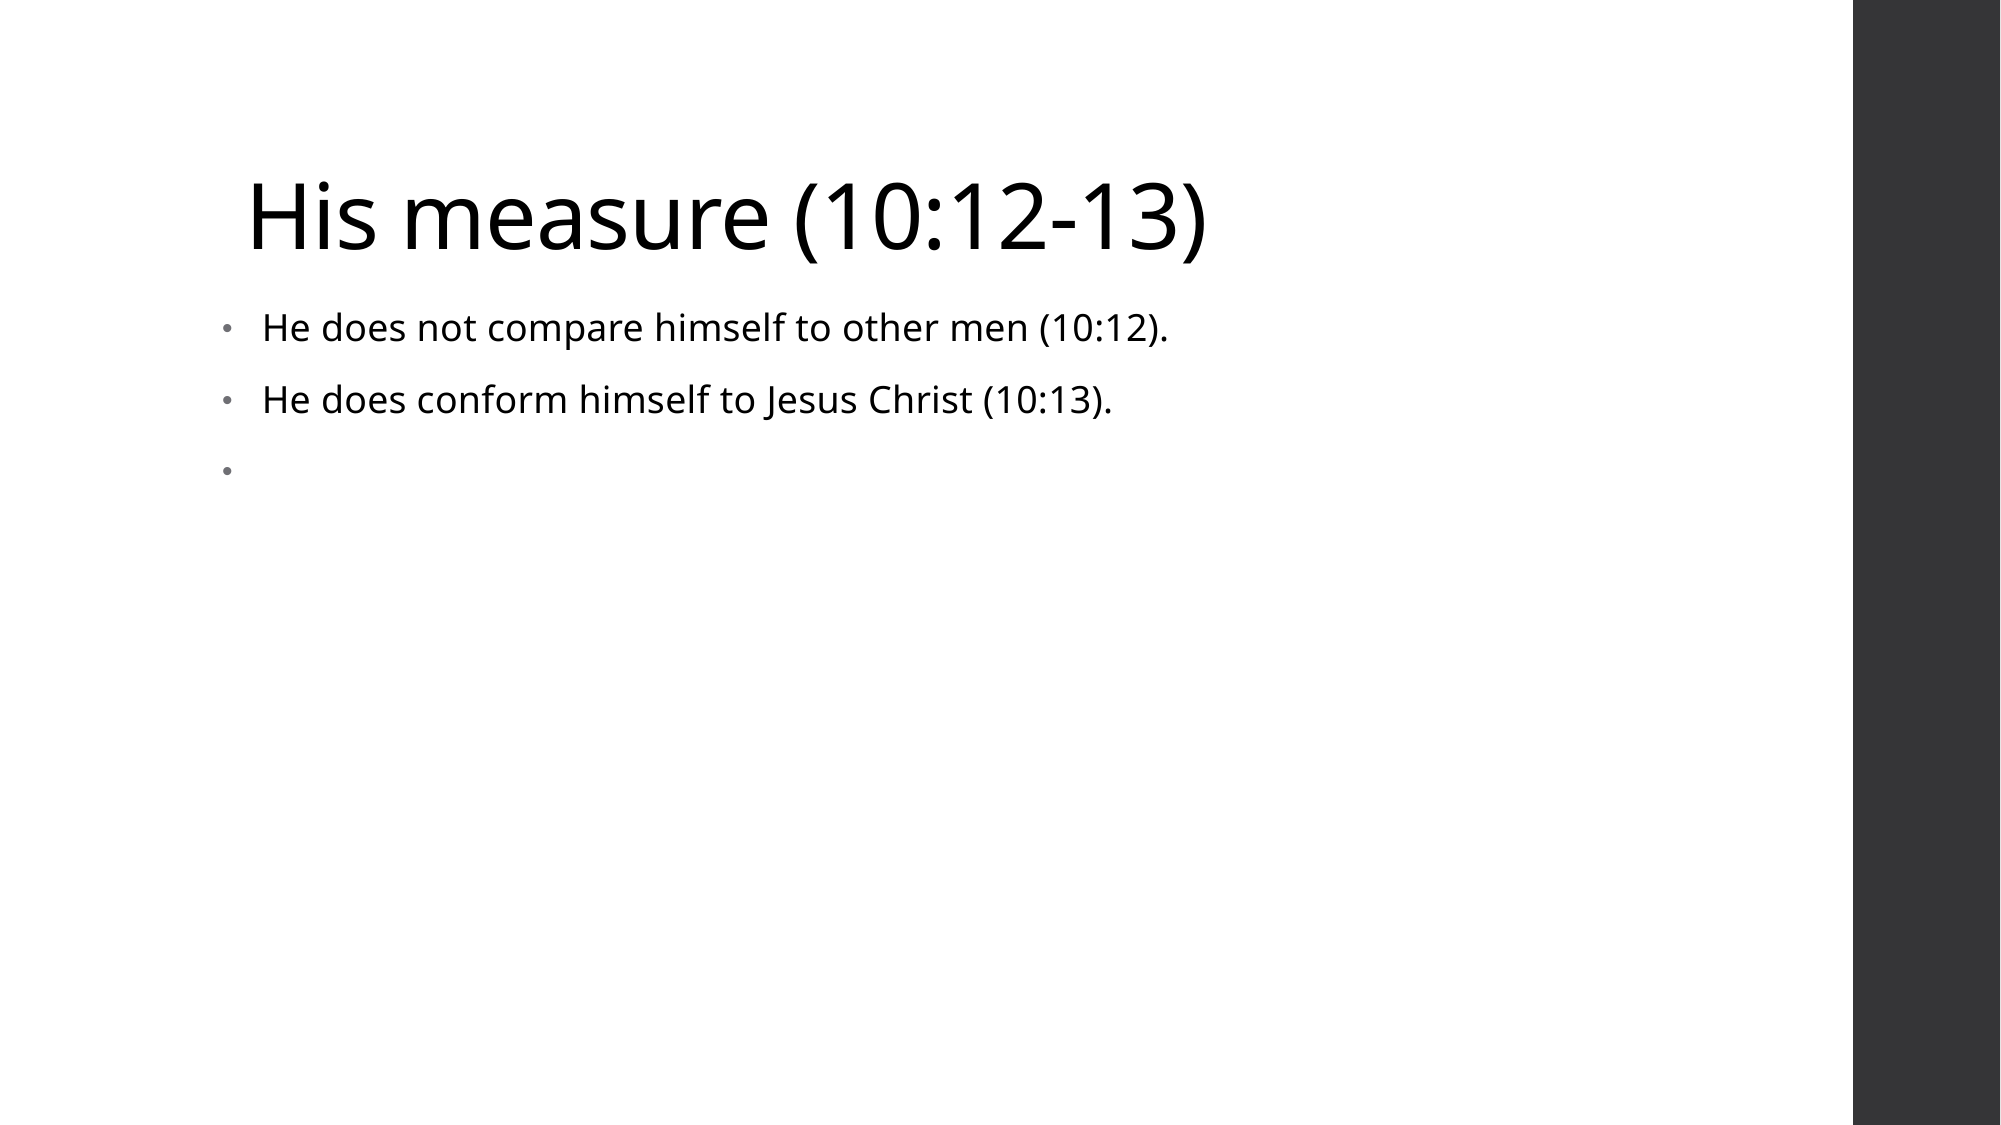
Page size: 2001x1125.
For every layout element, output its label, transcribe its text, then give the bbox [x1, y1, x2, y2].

list He does not compare himself to other men (10:12). He does conform himself to Jesus Christ (10:13). [206, 299, 1617, 1014]
title His measure (10:12-13) [206, 60, 1797, 278]
